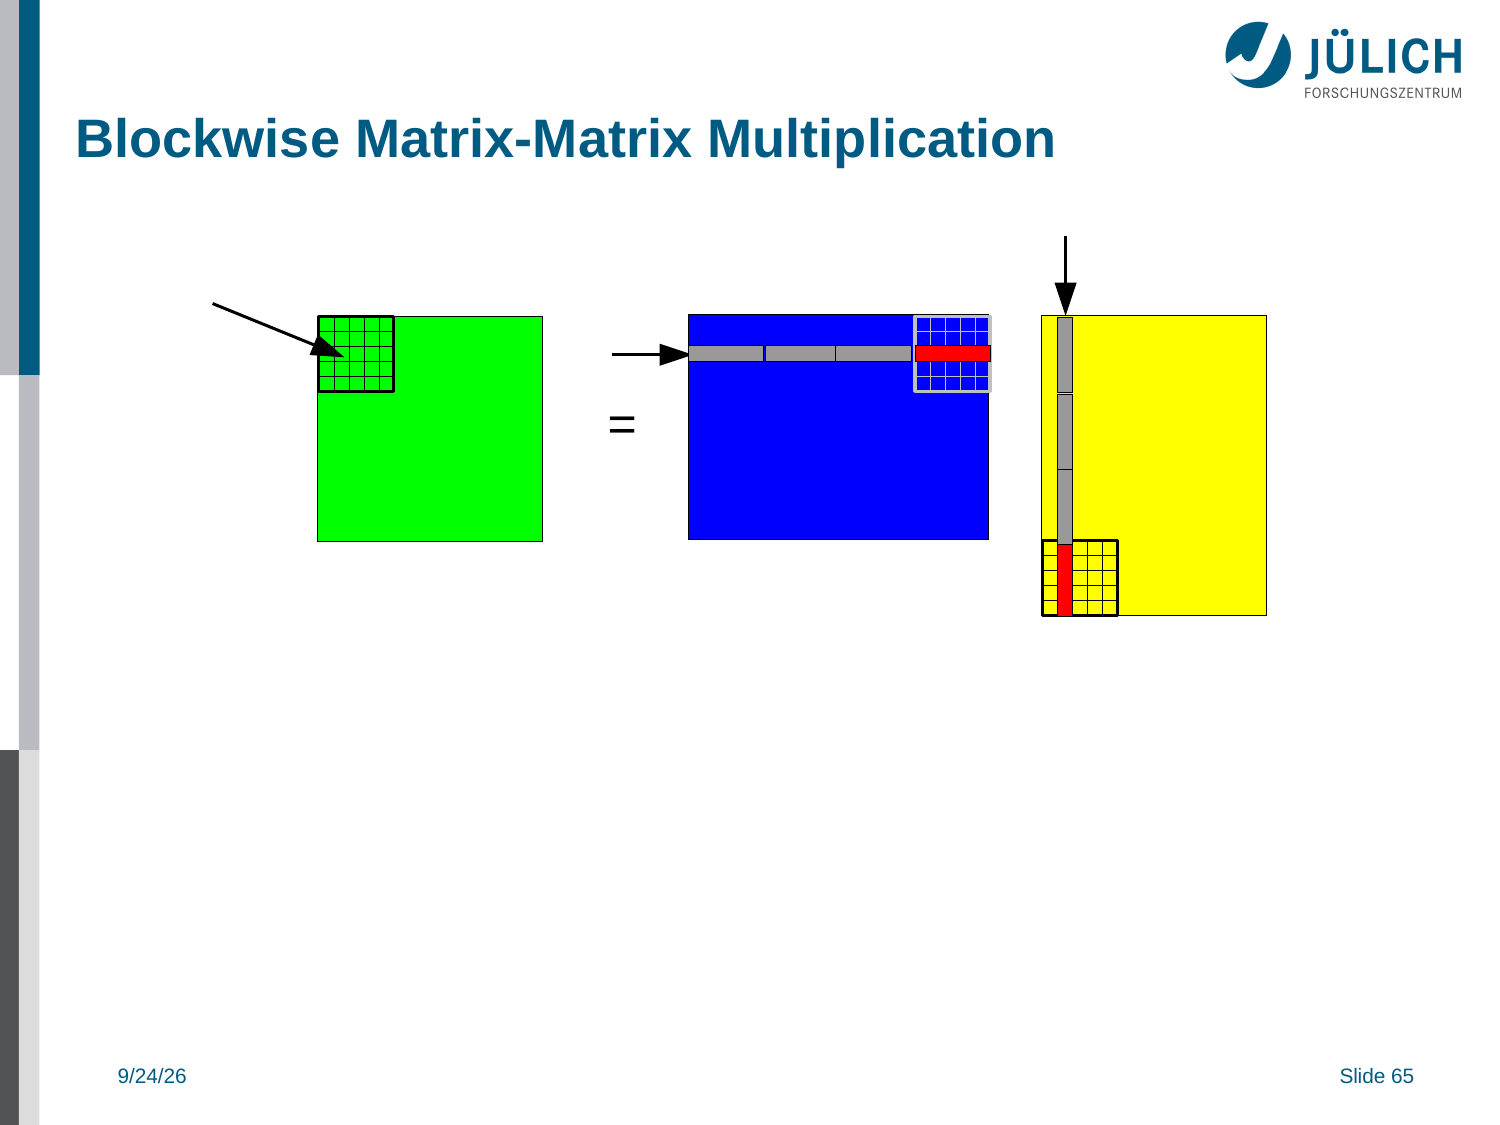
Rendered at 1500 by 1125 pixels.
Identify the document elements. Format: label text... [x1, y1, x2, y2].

text_box = [592, 384, 652, 460]
text_box [317, 316, 543, 542]
title Blockwise Matrix-Matrix Multiplication [75, 52, 1425, 226]
picture [1224, 20, 1461, 98]
text_box [688, 314, 991, 540]
text_box [1041, 315, 1267, 617]
